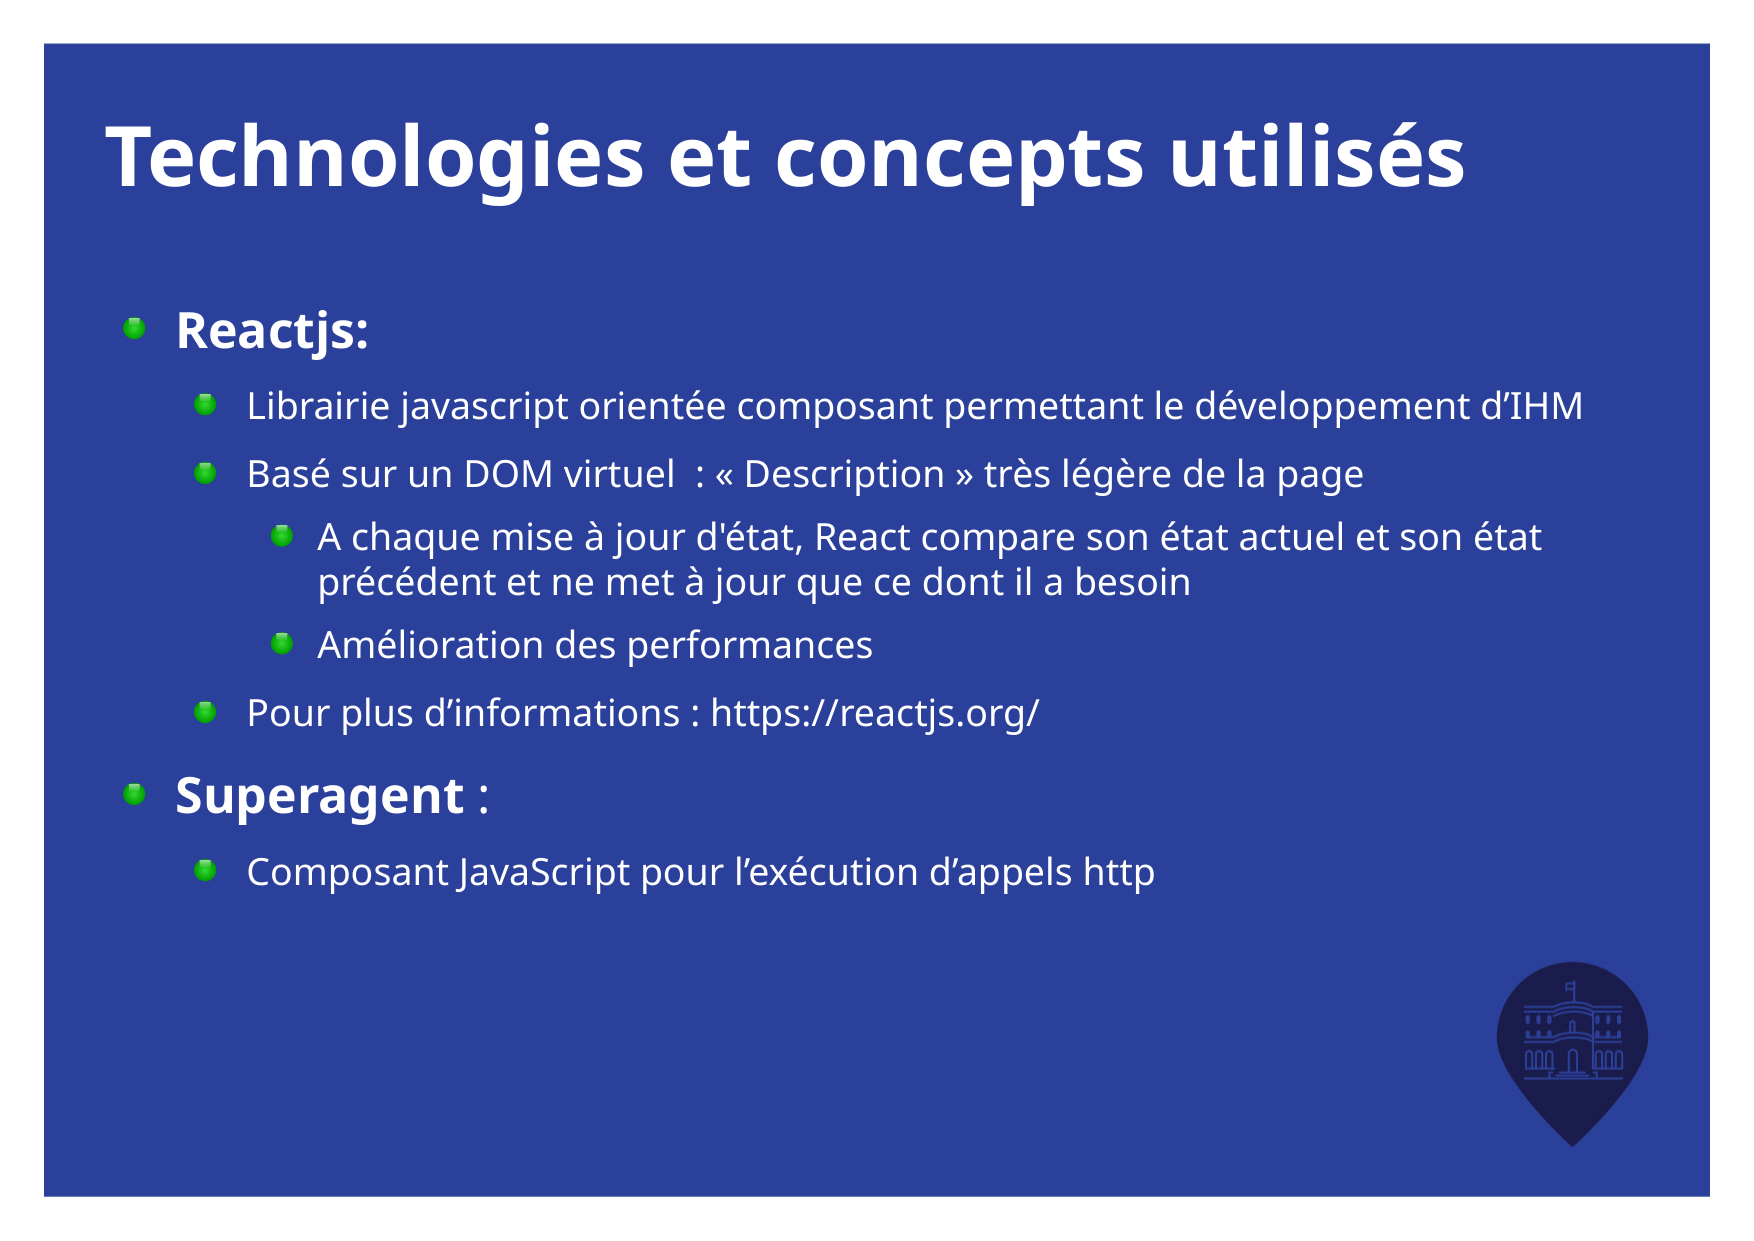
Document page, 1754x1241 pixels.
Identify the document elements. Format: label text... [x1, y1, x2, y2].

title Technologies et concepts utilisés [87, 49, 1666, 257]
picture [0, 0, 1754, 1241]
list Reactjs: Librairie javascript orientée composant permettant le développement d’IHM Basé sur un DOM virtuel : « Description » très légère de la page A chaque mise à jour d'état, React compare son état actuel et son état précédent et ne met à jour que ce dont il a besoin Amélioration des performances Pour plus d’informations : https://reactjs.org/ Superagent : Composant JavaScript pour l’exécution d’appels http [87, 289, 1666, 1156]
